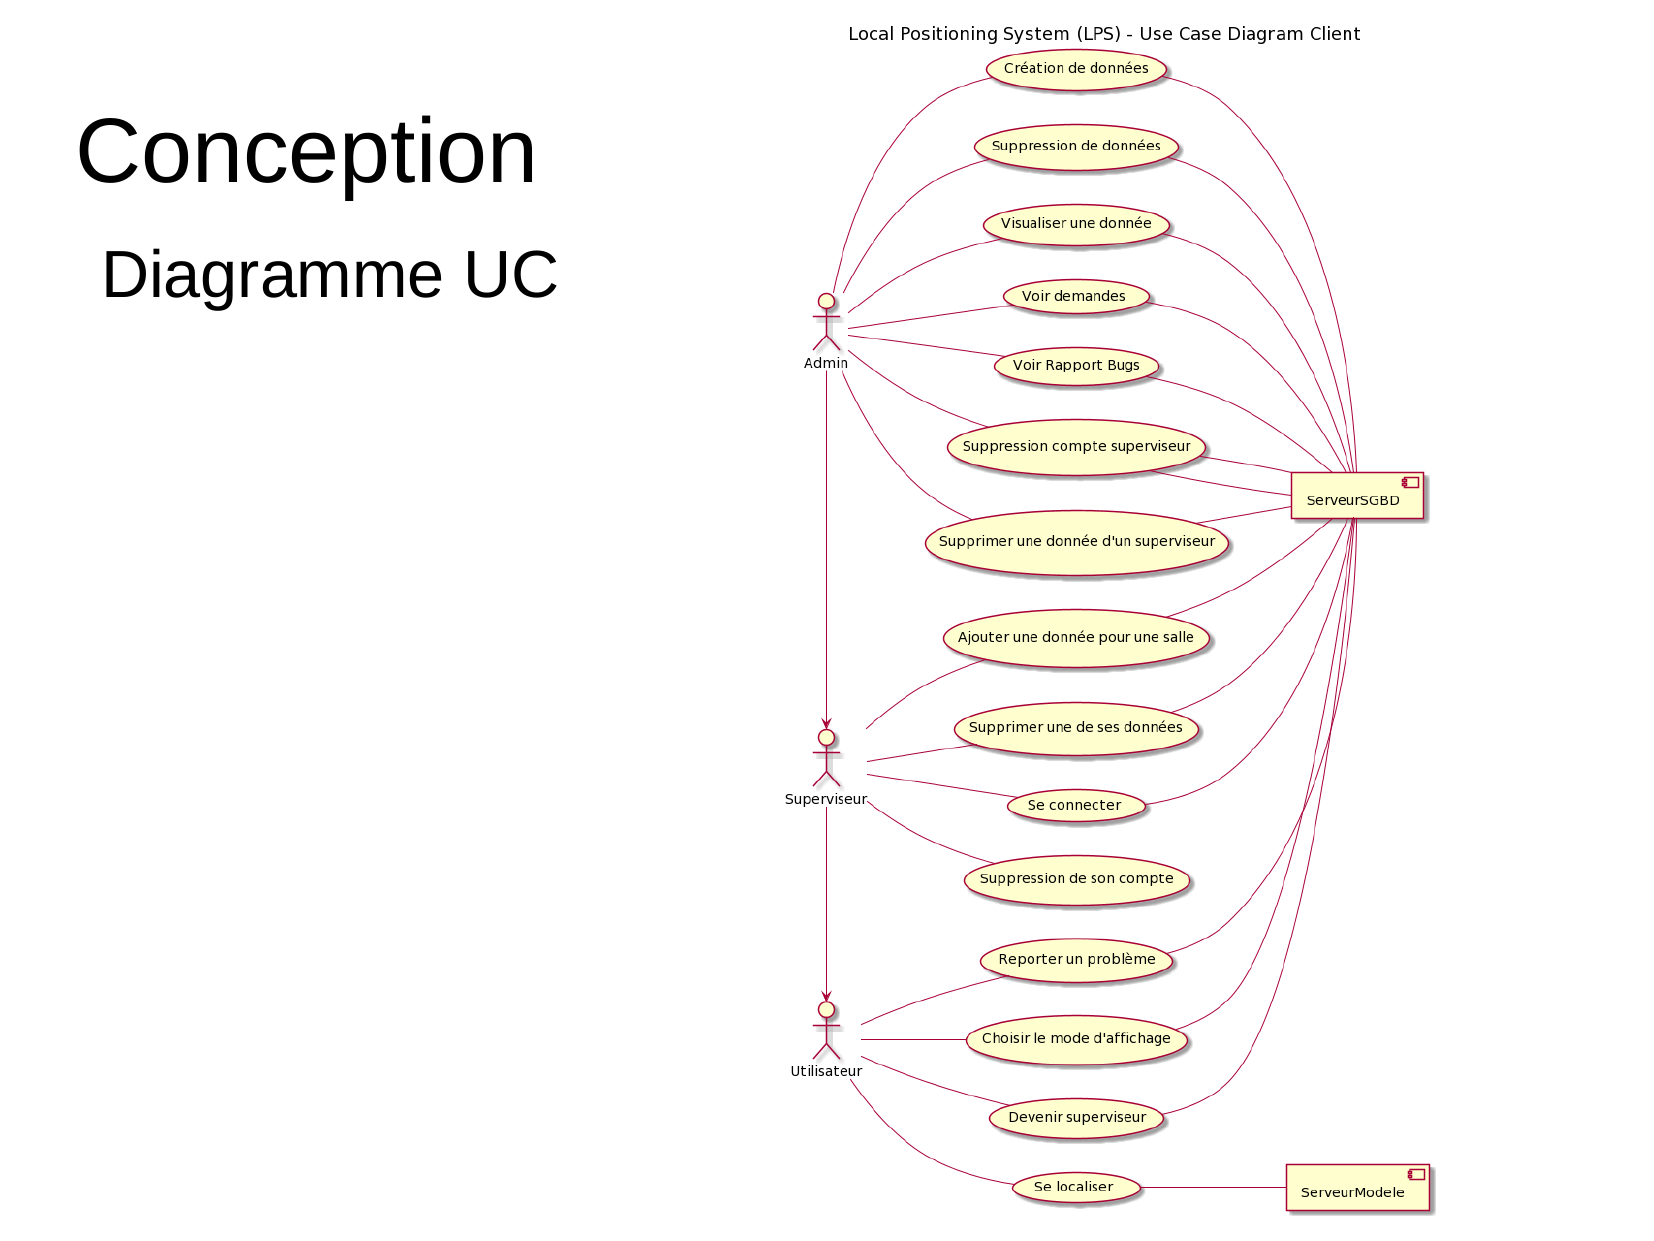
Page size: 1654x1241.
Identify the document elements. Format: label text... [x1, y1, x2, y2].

picture [779, 23, 1441, 1222]
title Diagramme UC [0, 255, 779, 378]
title Conception [0, 47, 1052, 255]
